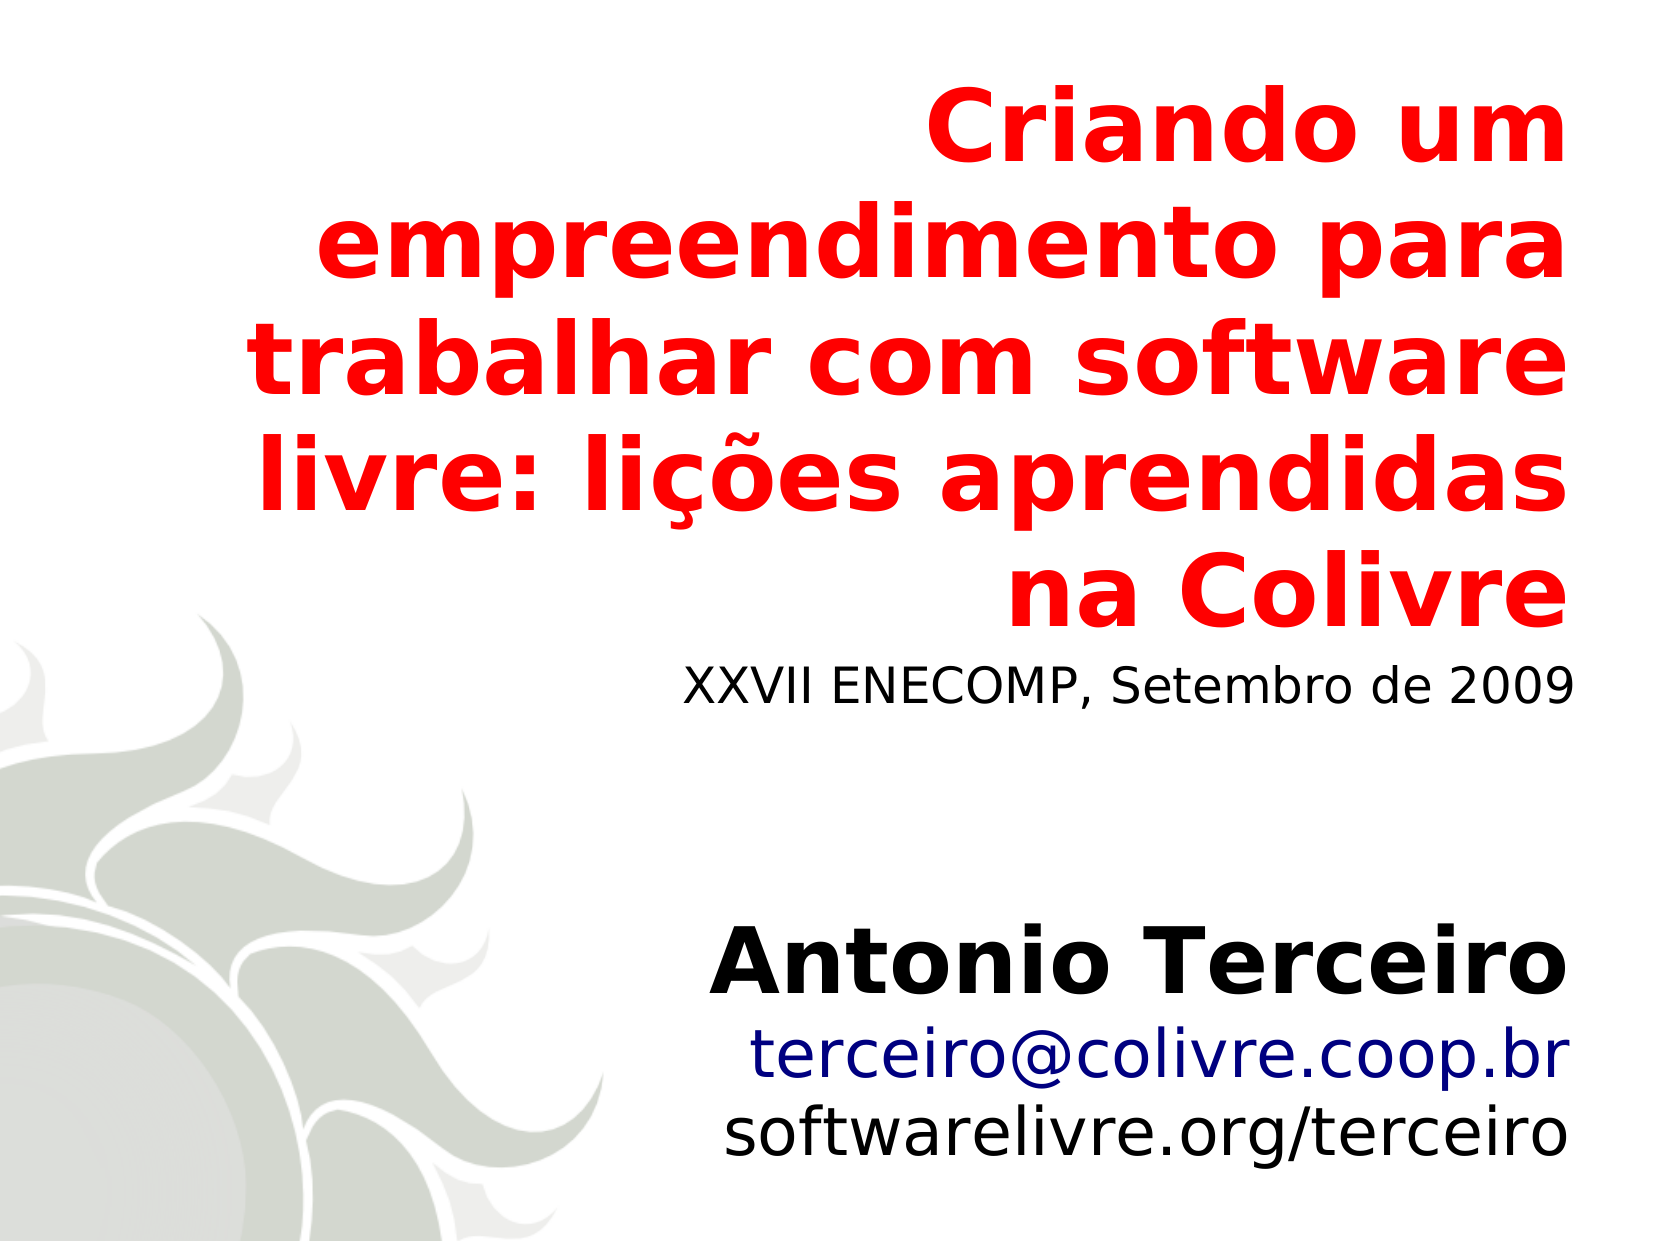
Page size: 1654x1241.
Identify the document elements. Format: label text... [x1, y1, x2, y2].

subtitle Antonio Terceiro terceiro@colivre.coop.br softwarelivre.org/terceiro [82, 908, 1571, 1171]
picture [0, 555, 644, 1241]
title Criando um empreendimento para trabalhar com software livre: lições aprendidas na Colivre [82, 68, 1571, 651]
text_box XXVII ENECOMP, Setembro de 2009 [667, 649, 1642, 723]
